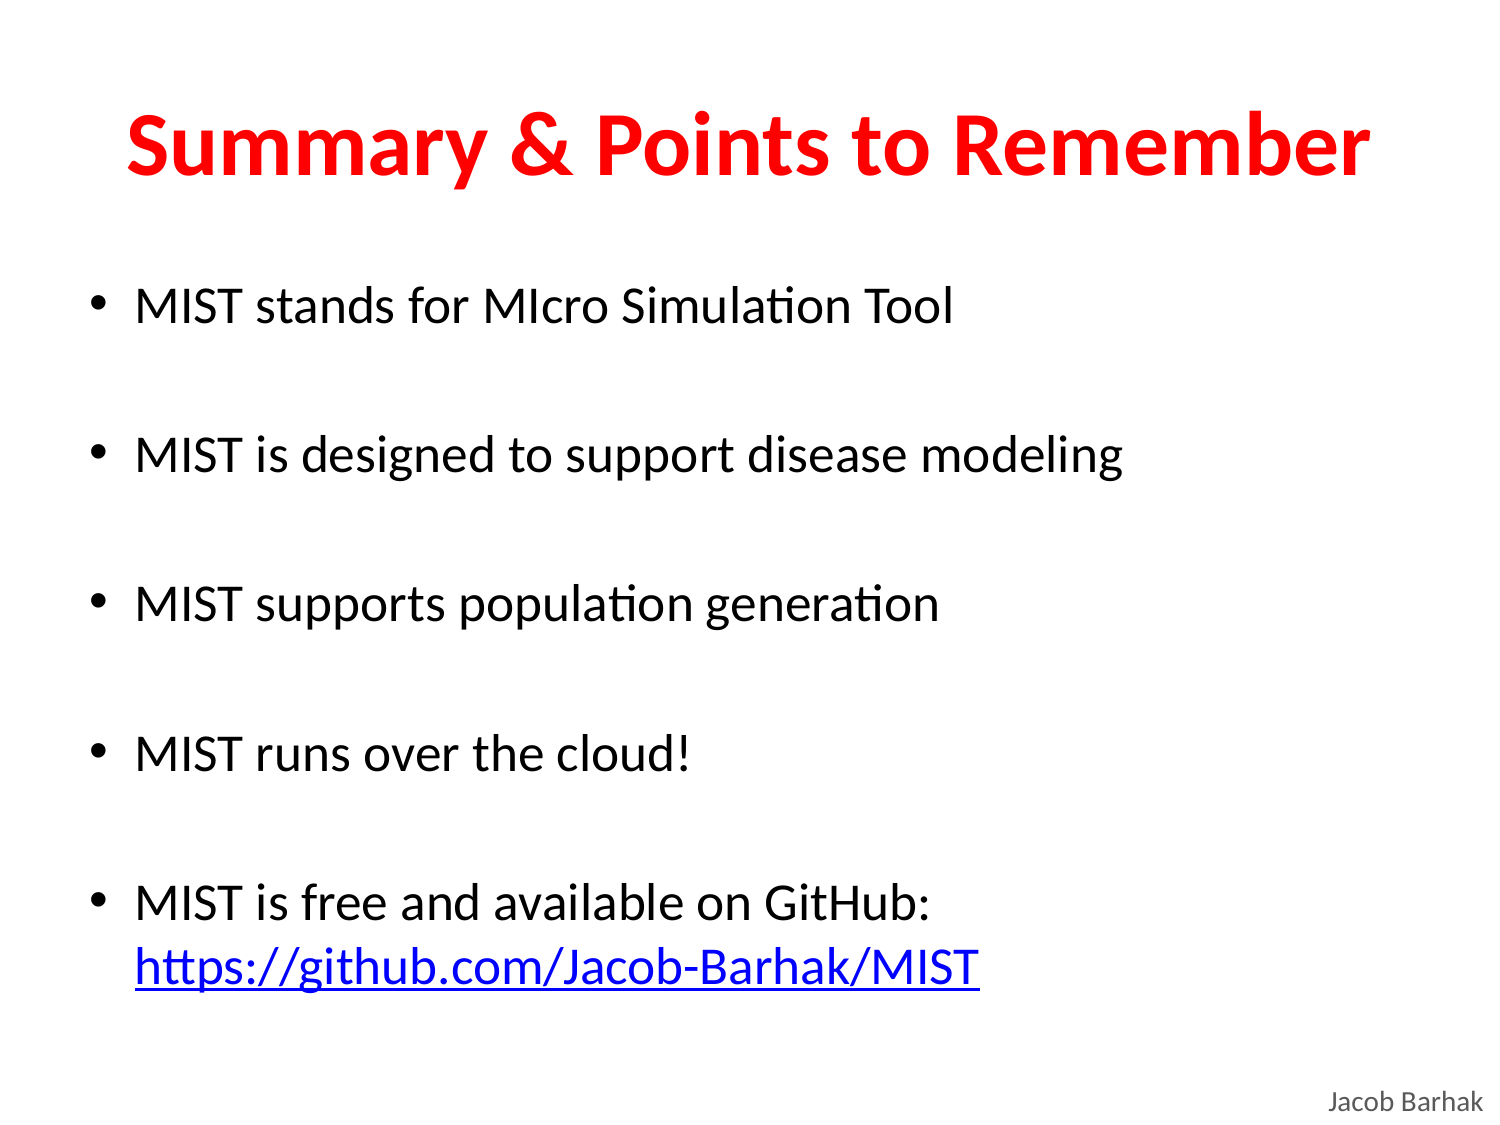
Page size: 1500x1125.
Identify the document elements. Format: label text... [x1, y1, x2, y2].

text_box MIST stands for MIcro Simulation Tool MIST is designed to support disease modeling MIST supports population generation MIST runs over the cloud! MIST is free and available on GitHub: https://github.com/Jacob-Barhak/MIST [75, 262, 1425, 1005]
text_box Summary & Points to Remember [75, 45, 1425, 233]
